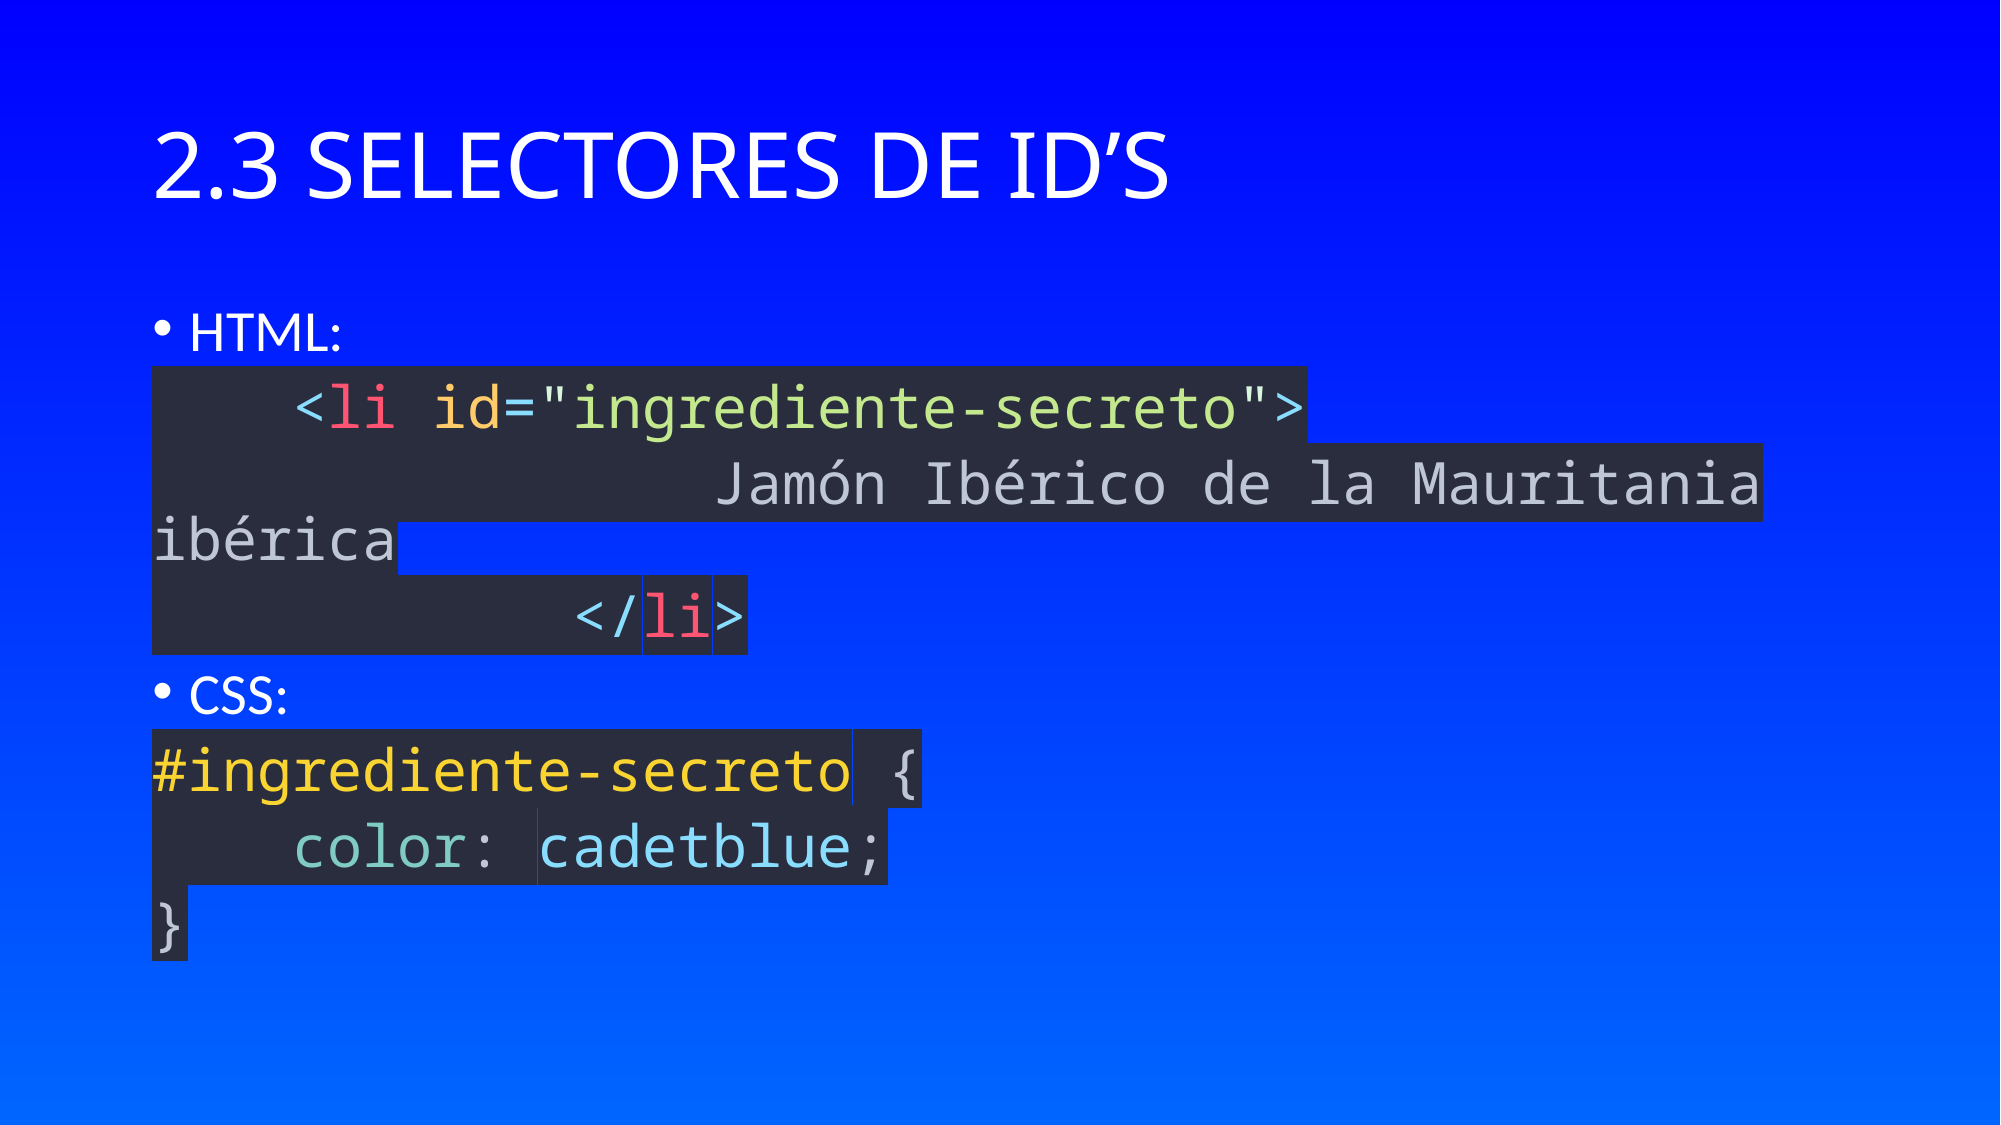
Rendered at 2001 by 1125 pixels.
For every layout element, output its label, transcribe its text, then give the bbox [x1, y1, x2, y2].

list HTML: <li id="ingrediente-secreto"> Jamón Ibérico de la Mauritania ibérica </li> CSS: #ingrediente-secreto { color: cadetblue; } [137, 299, 1863, 1014]
title 2.3 SELECTORES DE ID’S [137, 59, 1863, 278]
